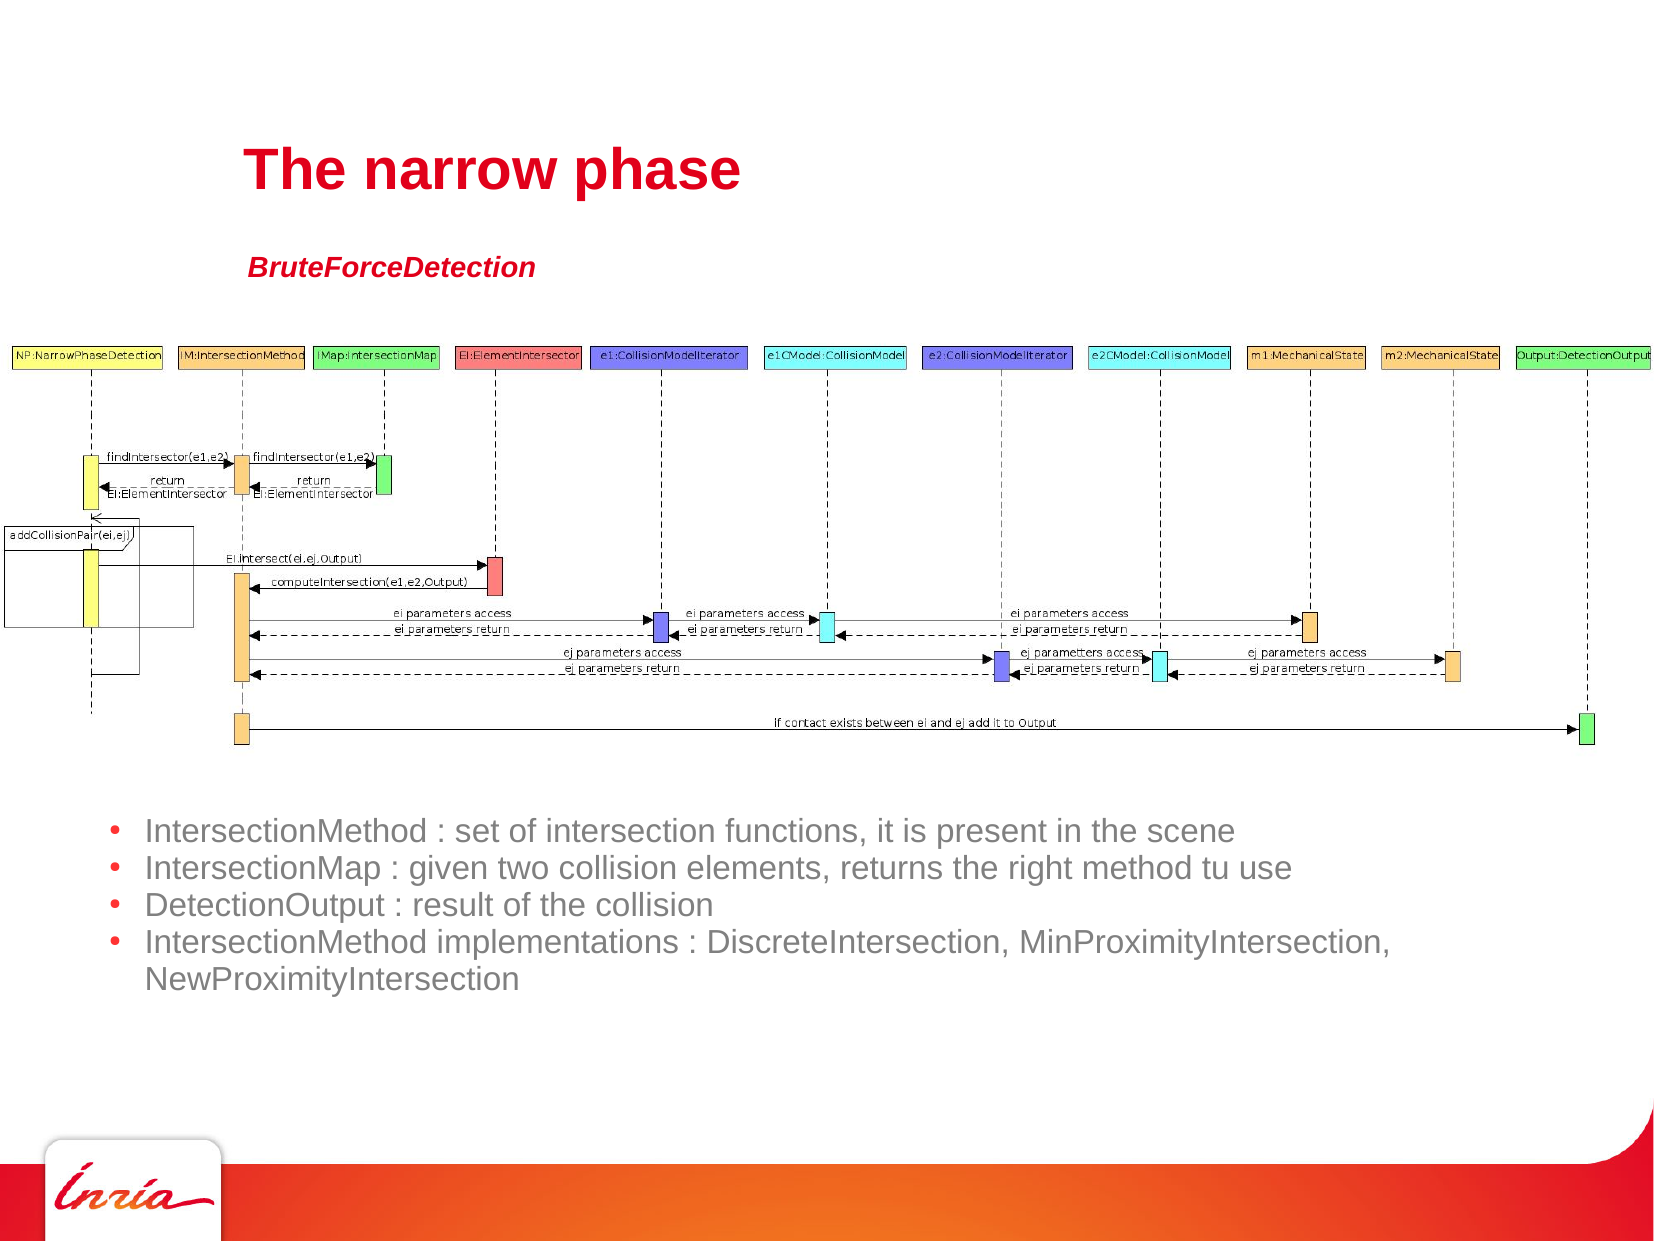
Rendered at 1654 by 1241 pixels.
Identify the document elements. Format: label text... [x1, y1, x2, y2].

text_box BruteForceDetection [232, 243, 800, 292]
title The narrow phase [243, 63, 1608, 271]
text_box IntersectionMethod : set of intersection functions, it is present in the scene IntersectionMap : given two collision elements, returns the right method tu use DetectionOutput : result of the collision IntersectionMethod implementations : DiscreteIntersection, MinProximityIntersection, NewProximityIntersection [94, 767, 1524, 1005]
picture [0, 330, 1654, 760]
picture [0, 1044, 1654, 1241]
